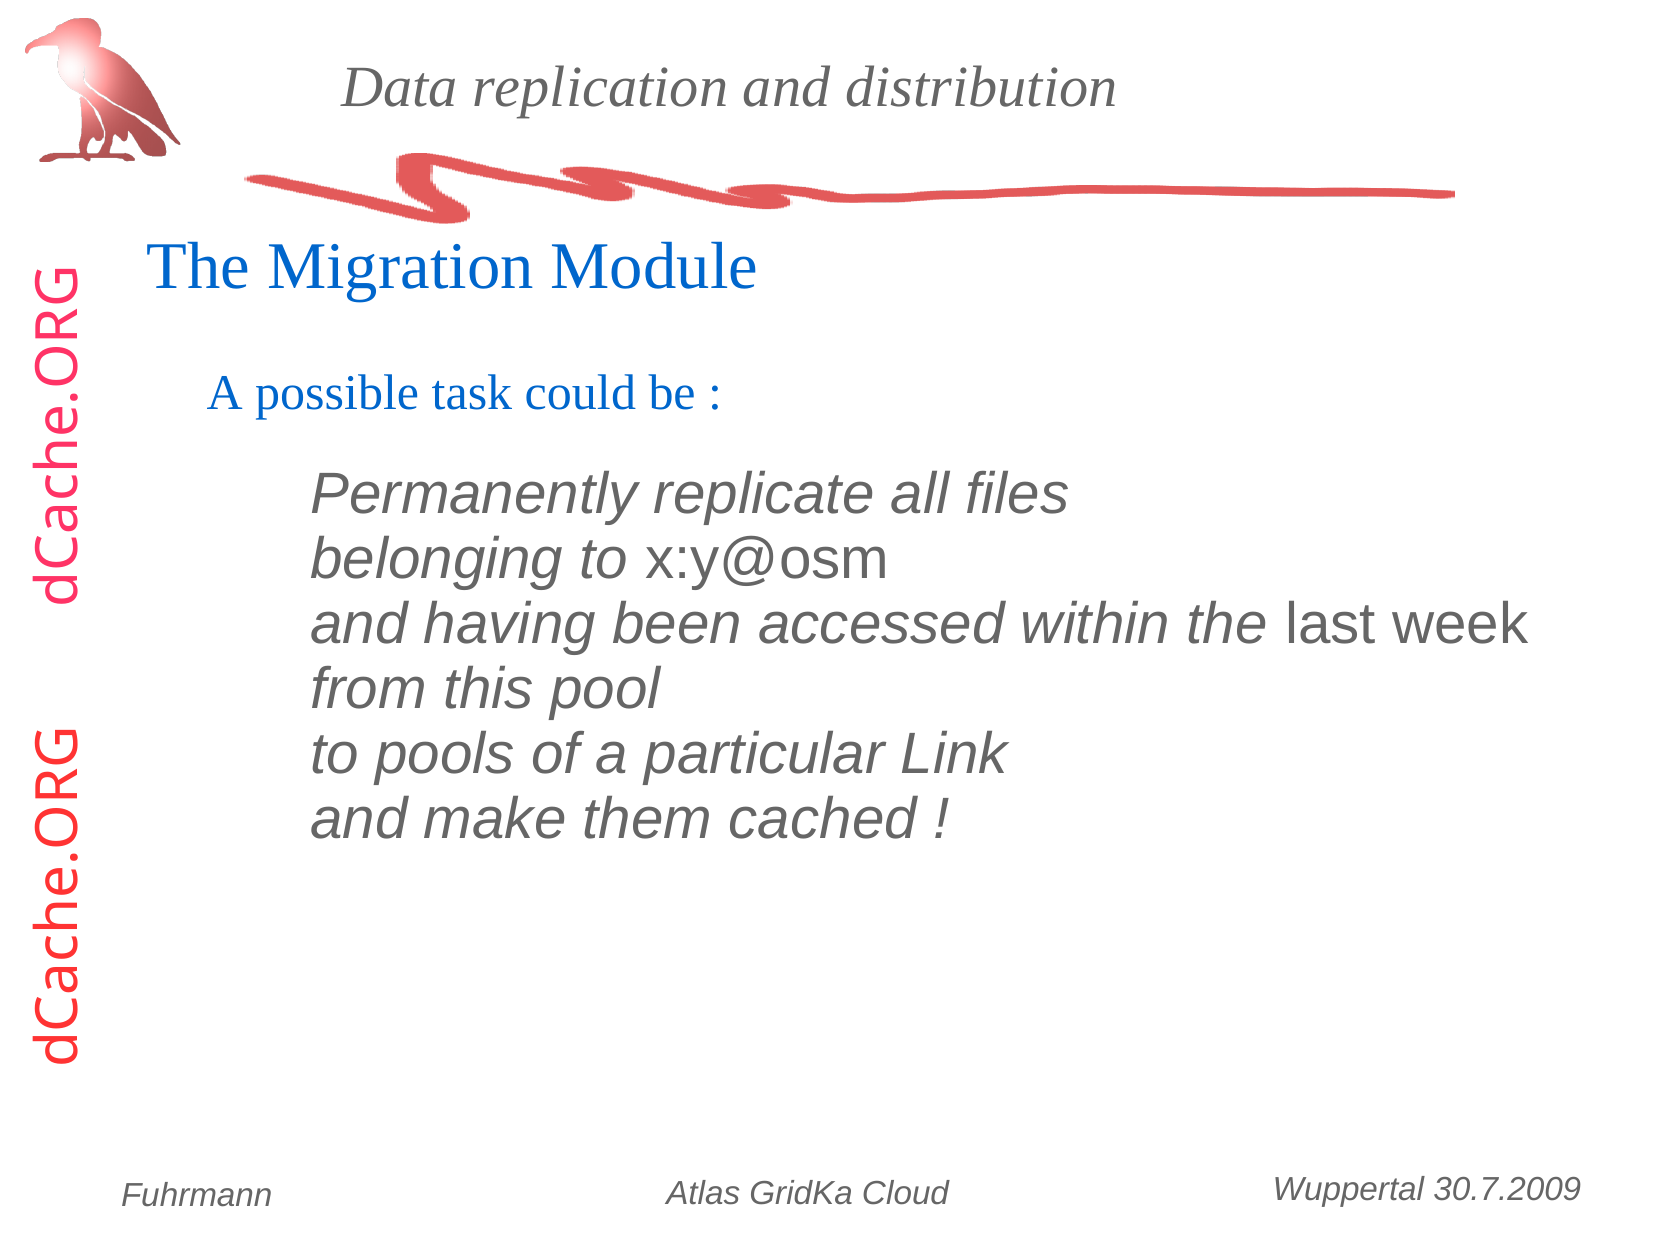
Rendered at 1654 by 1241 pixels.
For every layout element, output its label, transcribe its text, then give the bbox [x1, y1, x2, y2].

text_box Data replication and distribution [326, 47, 1131, 130]
text_box The Migration Module [131, 221, 775, 314]
text_box Permanently replicate all files belonging to x:y@osm and having been accessed within the last week from this pool to pools of a particular Link and make them cached ! [295, 453, 1580, 871]
text_box A possible task could be : [191, 357, 735, 431]
